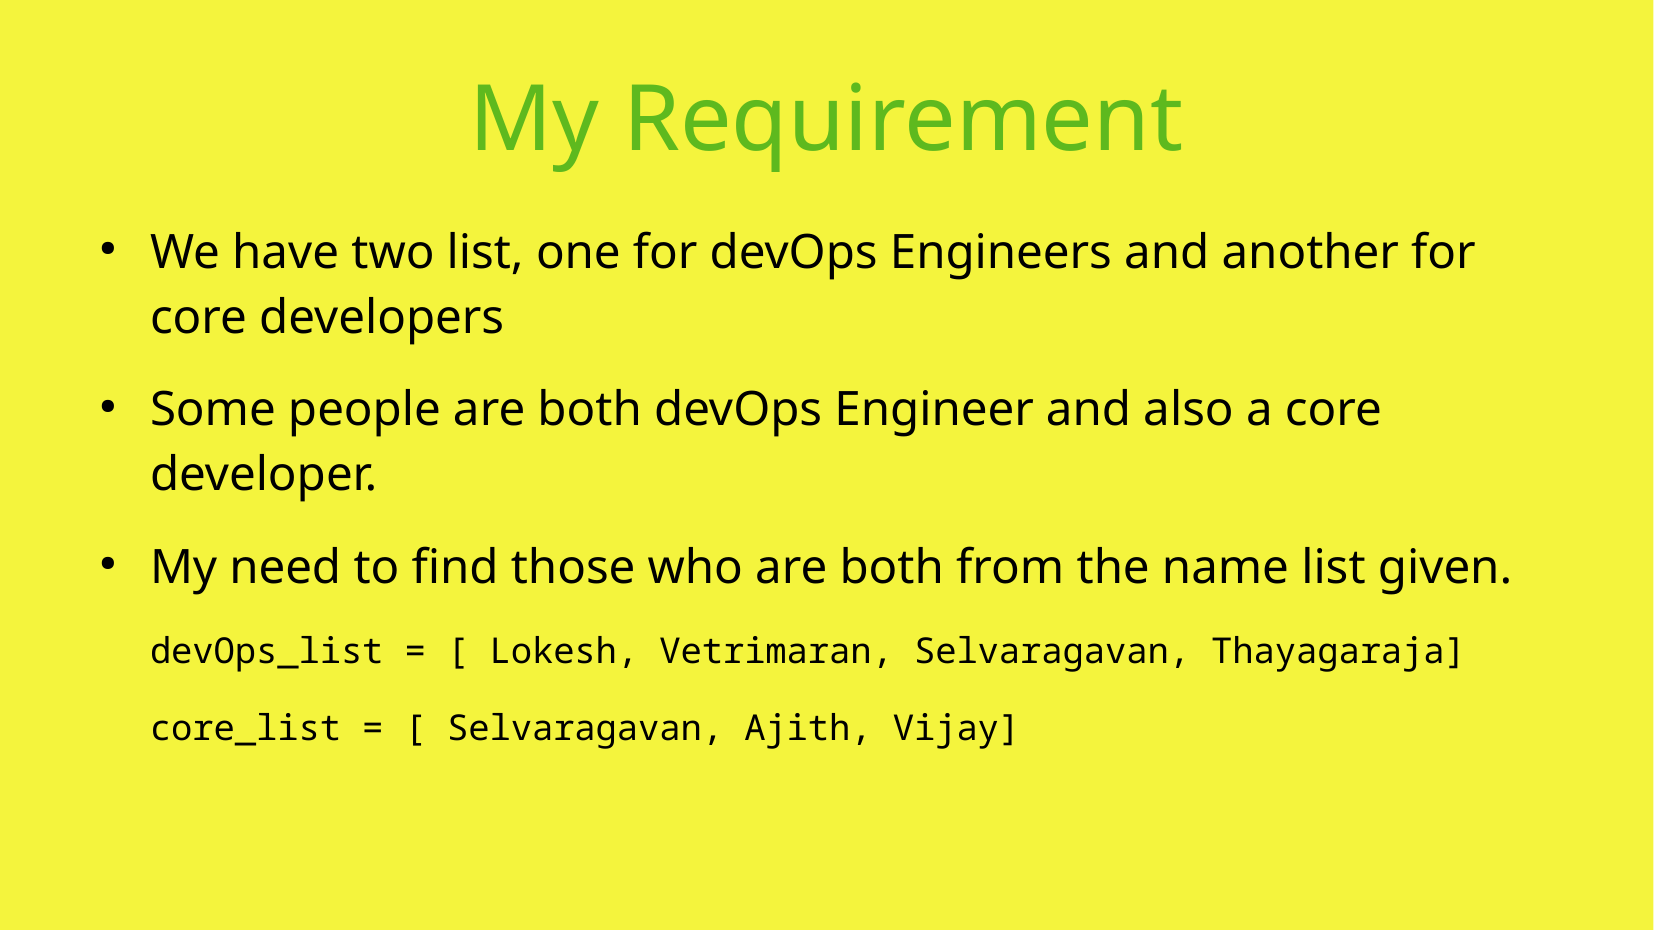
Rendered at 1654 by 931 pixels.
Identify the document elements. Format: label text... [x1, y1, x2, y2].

list We have two list, one for devOps Engineers and another for core developers Some people are both devOps Engineer and also a core developer. My need to find those who are both from the name list given. devOps_list = [ Lokesh, Vetrimaran, Selvaragavan, Thayagaraja] core_list = [ Selvaragavan, Ajith, Vijay] [82, 217, 1571, 758]
title My Requirement [82, 37, 1571, 193]
